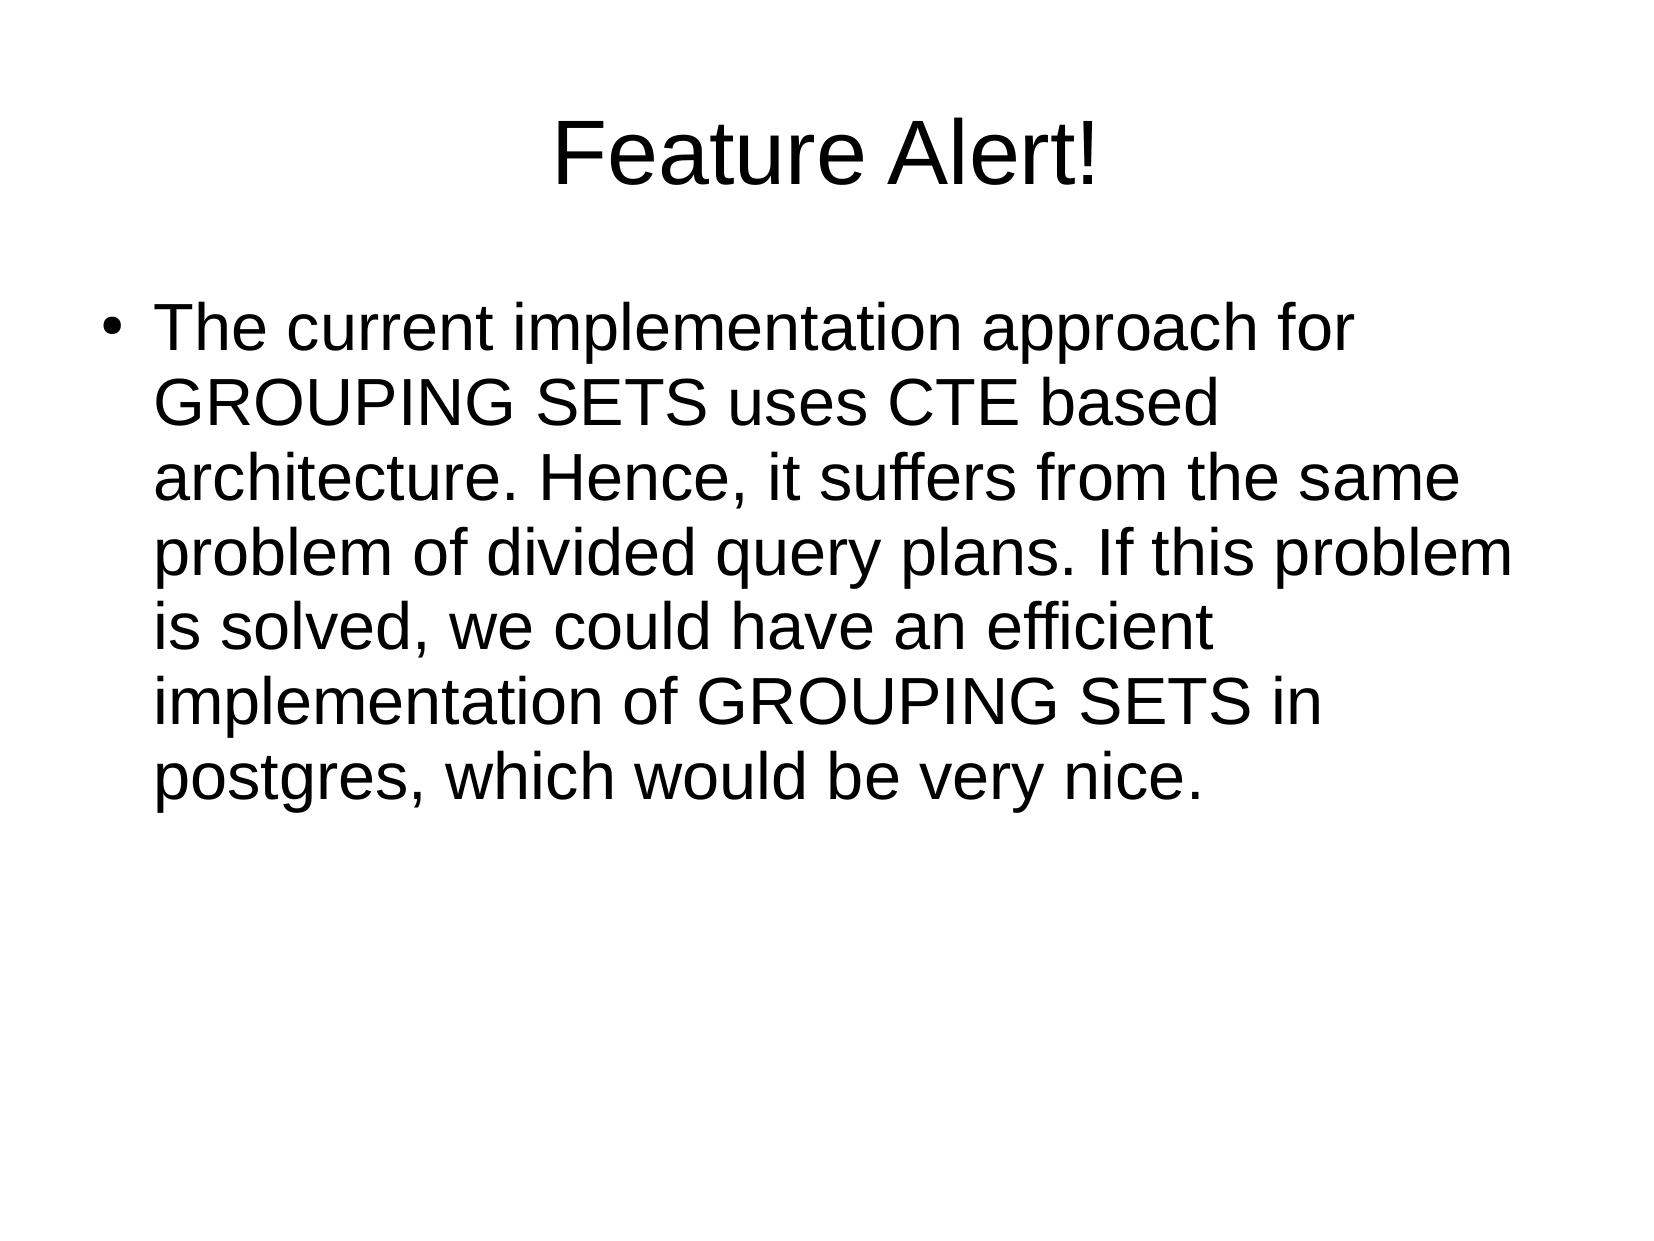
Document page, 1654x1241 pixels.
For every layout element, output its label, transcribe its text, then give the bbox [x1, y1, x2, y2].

title Feature Alert! [82, 49, 1571, 257]
list The current implementation approach for GROUPING SETS uses CTE based architecture. Hence, it suffers from the same problem of divided query plans. If this problem is solved, we could have an efficient implementation of GROUPING SETS in postgres, which would be very nice. [82, 290, 1538, 1010]
